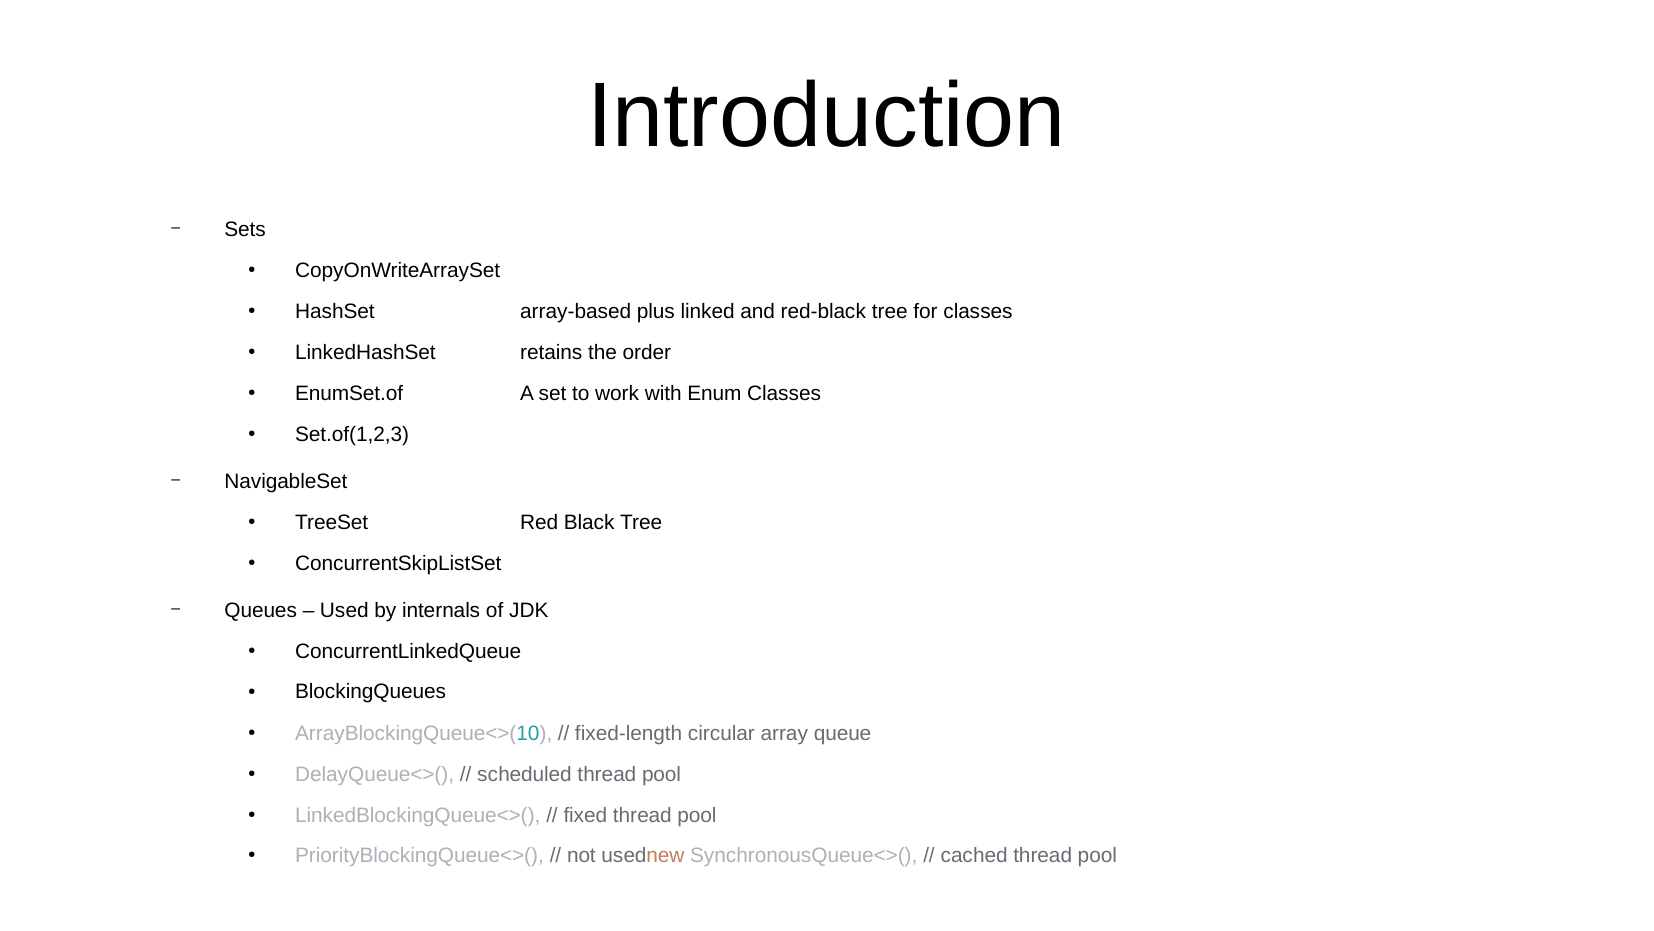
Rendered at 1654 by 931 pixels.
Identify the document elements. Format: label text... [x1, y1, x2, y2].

list Sets CopyOnWriteArraySet HashSet array-based plus linked and red-black tree for classes LinkedHashSet retains the order EnumSet.of A set to work with Enum Classes Set.of(1,2,3) NavigableSet TreeSet Red Black Tree ConcurrentSkipListSet Queues – Used by internals of JDK ConcurrentLinkedQueue BlockingQueues ArrayBlockingQueue<>(10), // fixed-length circular array queue DelayQueue<>(), // scheduled thread pool LinkedBlockingQueue<>(), // fixed thread pool PriorityBlockingQueue<>(), // not usednew SynchronousQueue<>(), // cached thread pool [82, 217, 1613, 901]
title Introduction [82, 37, 1571, 193]
